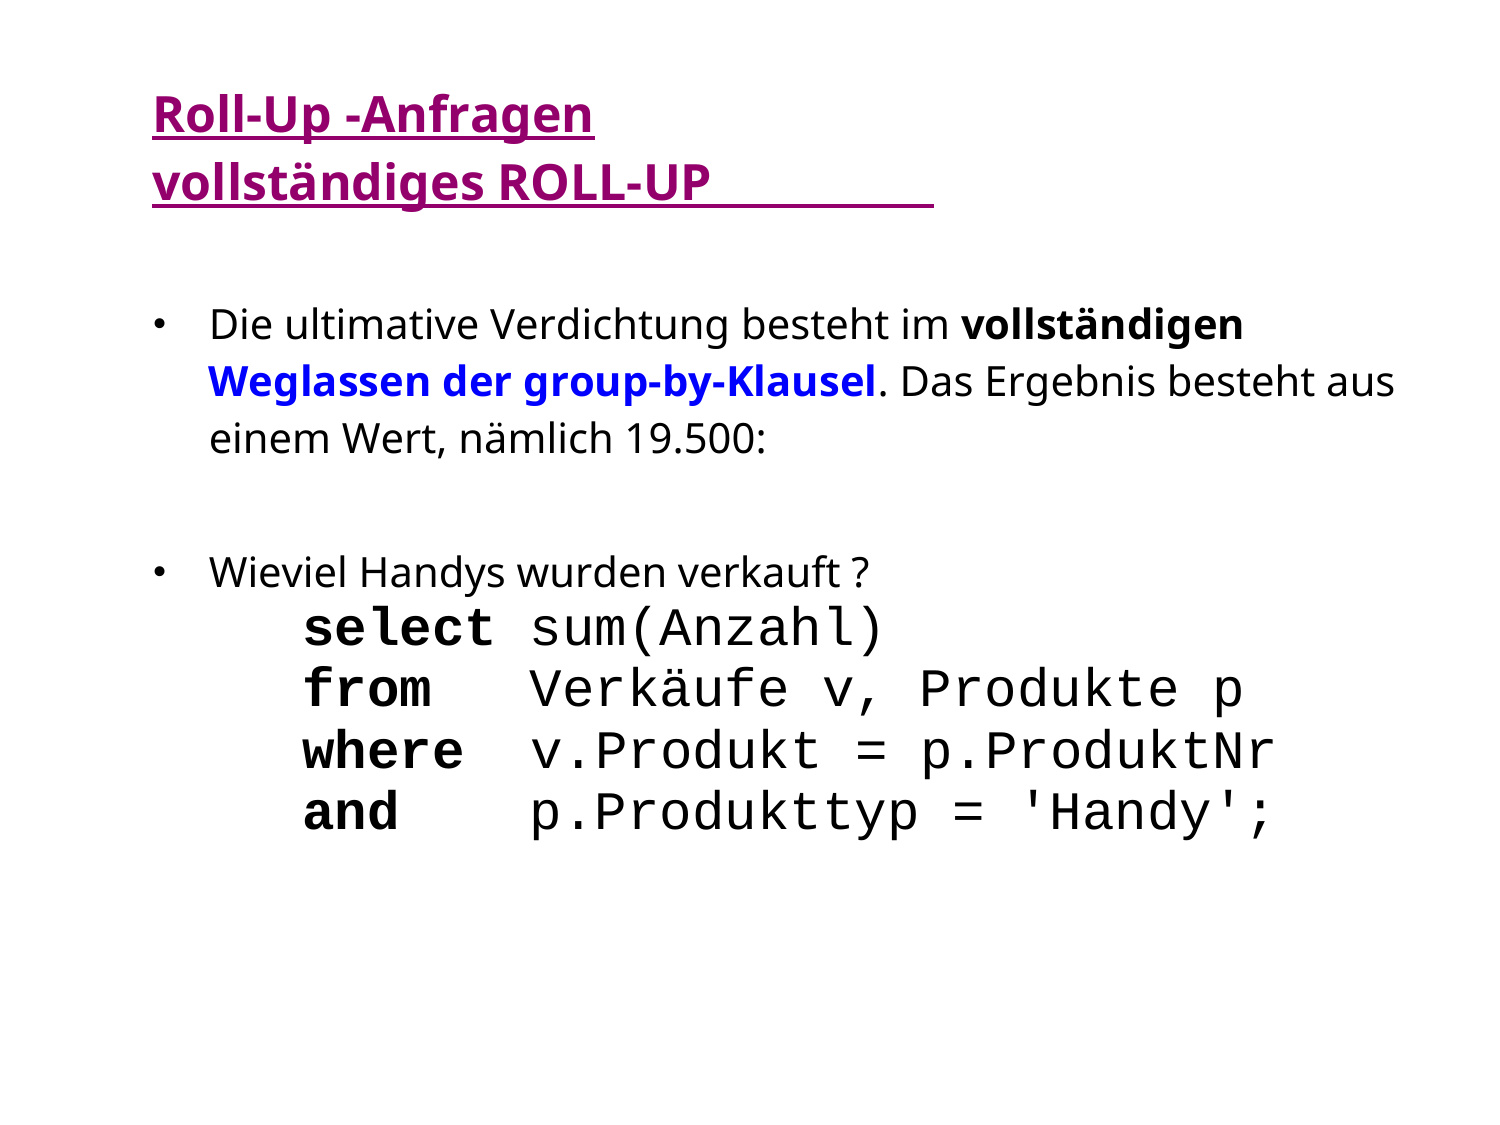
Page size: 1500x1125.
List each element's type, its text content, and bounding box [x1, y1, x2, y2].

list Die ultimative Verdichtung besteht im vollständigen Weglassen der group-by-Klausel. Das Ergebnis besteht aus einem Wert, nämlich 19.500: Wieviel Handys wurden verkauft ? select sum(Anzahl) from Verkäufe v, Produkte p where v.Produkt = p.ProduktNr and p.Produkttyp = 'Handy'; [137, 287, 1413, 973]
title Roll-Up -Anfragen vollständiges ROLL-UP [137, 56, 1413, 238]
